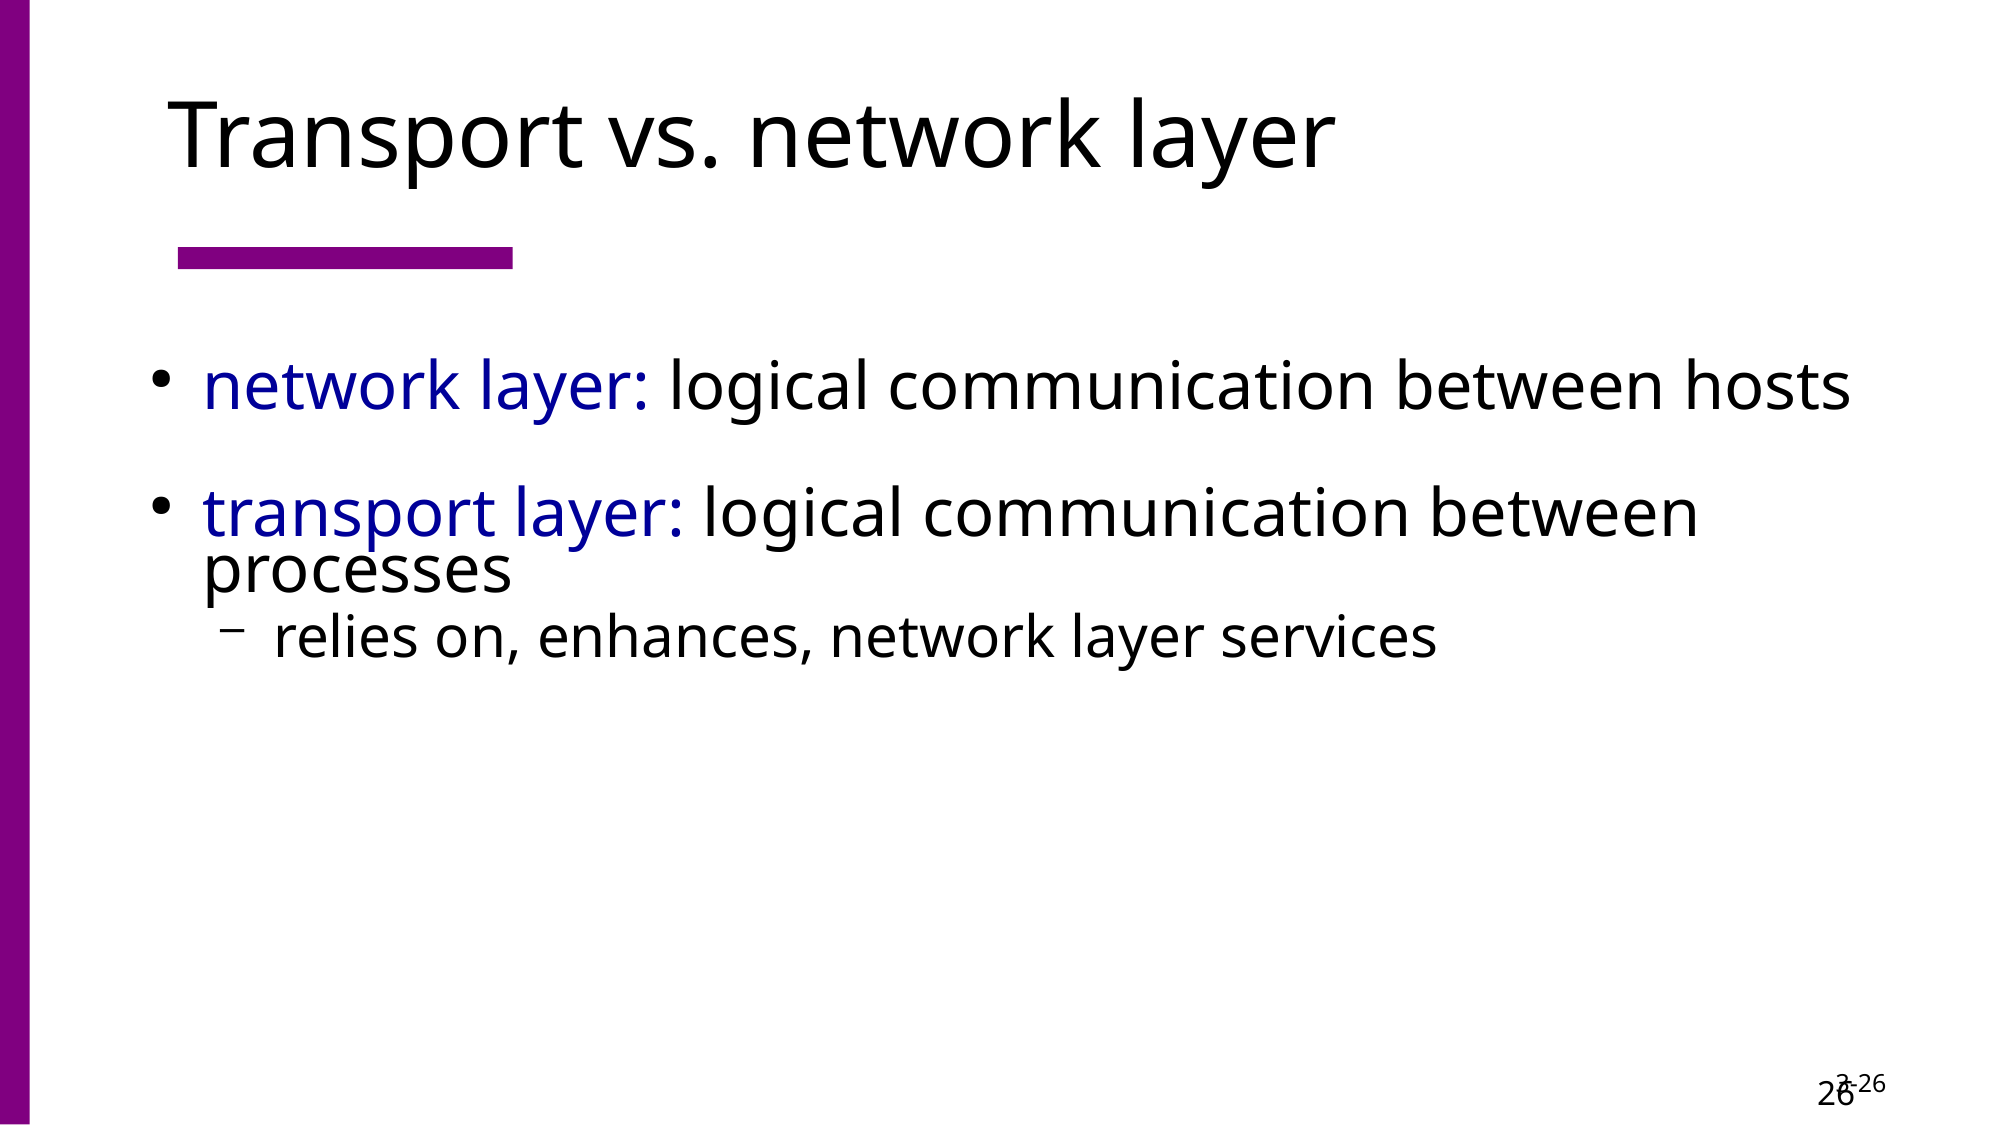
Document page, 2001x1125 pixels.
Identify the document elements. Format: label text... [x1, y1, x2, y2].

list network layer: logical communication between hosts transport layer: logical communication between processes relies on, enhances, network layer services [116, 260, 1981, 1024]
title Transport vs. network layer [116, 37, 1817, 225]
text_box 3-<number> [1820, 1060, 1969, 1106]
